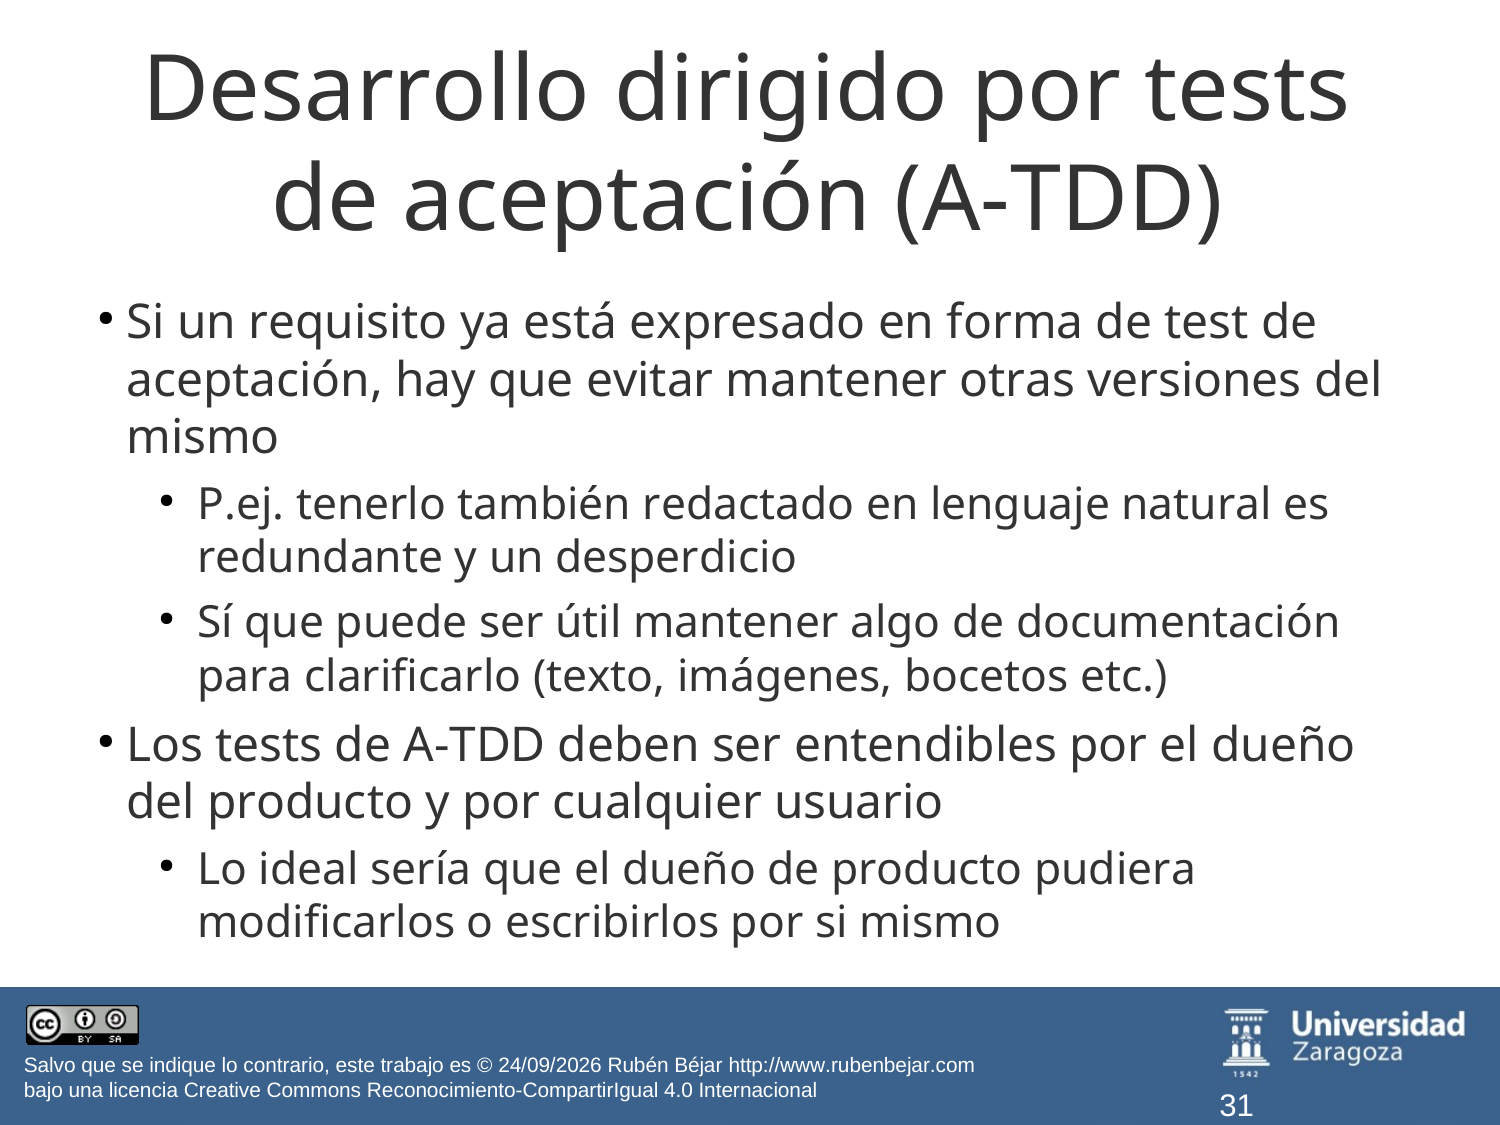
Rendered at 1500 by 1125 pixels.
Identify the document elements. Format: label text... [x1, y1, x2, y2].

title Desarrollo dirigido por tests de aceptación (A-TDD) [74, 20, 1420, 257]
picture [0, 987, 1500, 1125]
list Si un requisito ya está expresado en forma de test de aceptación, hay que evitar mantener otras versiones del mismo P.ej. tenerlo también redactado en lenguaje natural es redundante y un desperdicio Sí que puede ser útil mantener algo de documentación para clarificarlo (texto, imágenes, bocetos etc.) Los tests de A-TDD deben ser entendibles por el dueño del producto y por cualquier usuario Lo ideal sería que el dueño de producto pudiera modificarlos o escribirlos por si mismo [82, 283, 1418, 957]
